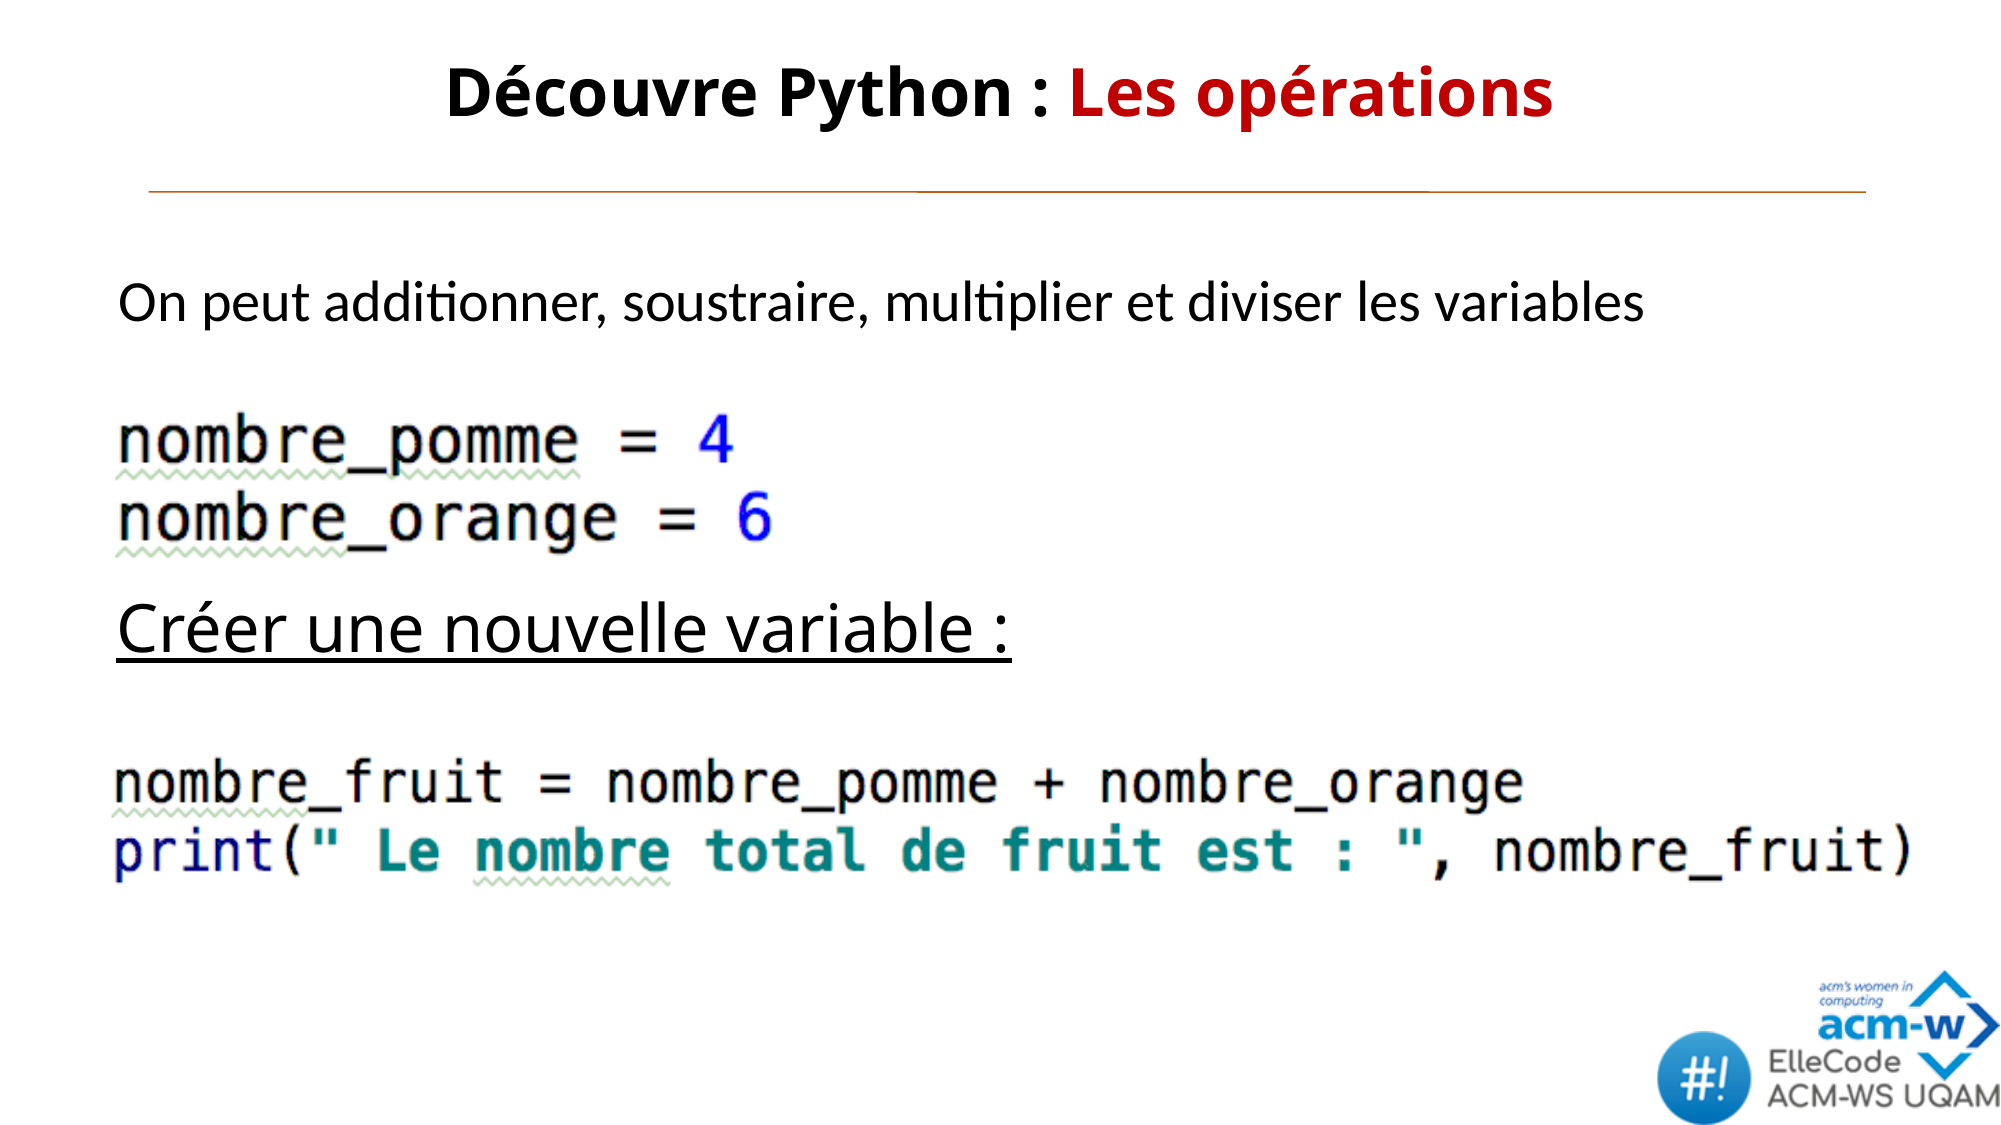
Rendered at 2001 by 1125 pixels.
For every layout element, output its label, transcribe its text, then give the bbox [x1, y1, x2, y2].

picture [101, 734, 2000, 921]
text_box On peut additionner, soustraire, multiplier et diviser les variables [103, 256, 1801, 342]
text_box Créer une nouvelle variable : [101, 258, 1866, 734]
text_box Découvre Python : Les opérations [0, 0, 2000, 204]
picture [103, 394, 865, 597]
picture [1657, 970, 2000, 1125]
